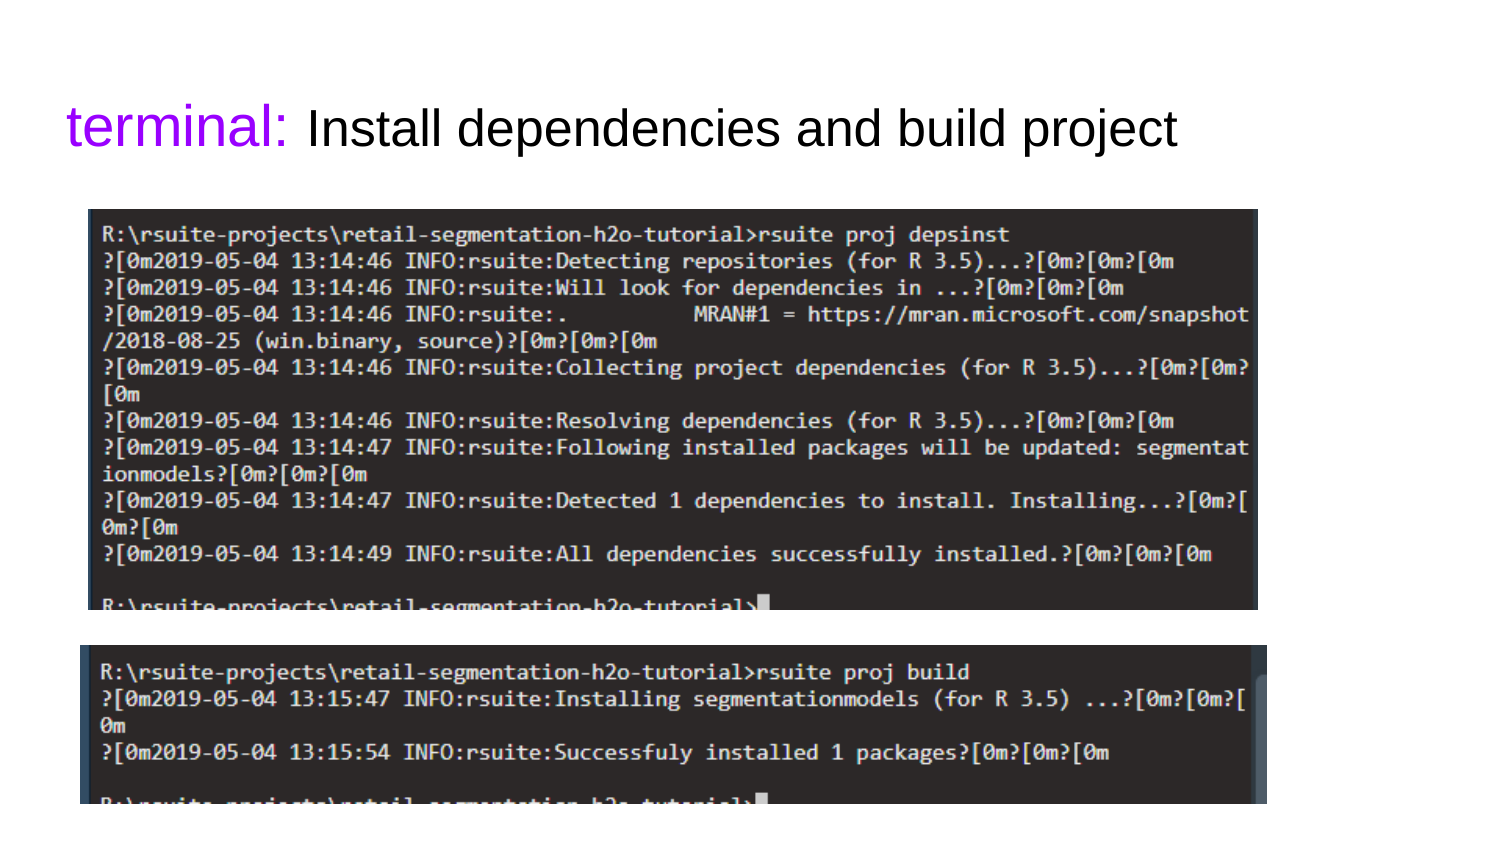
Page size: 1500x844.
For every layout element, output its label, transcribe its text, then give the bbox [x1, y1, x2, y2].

title terminal: Install dependencies and build project [51, 72, 1449, 167]
picture [88, 209, 1258, 610]
picture [80, 645, 1267, 804]
